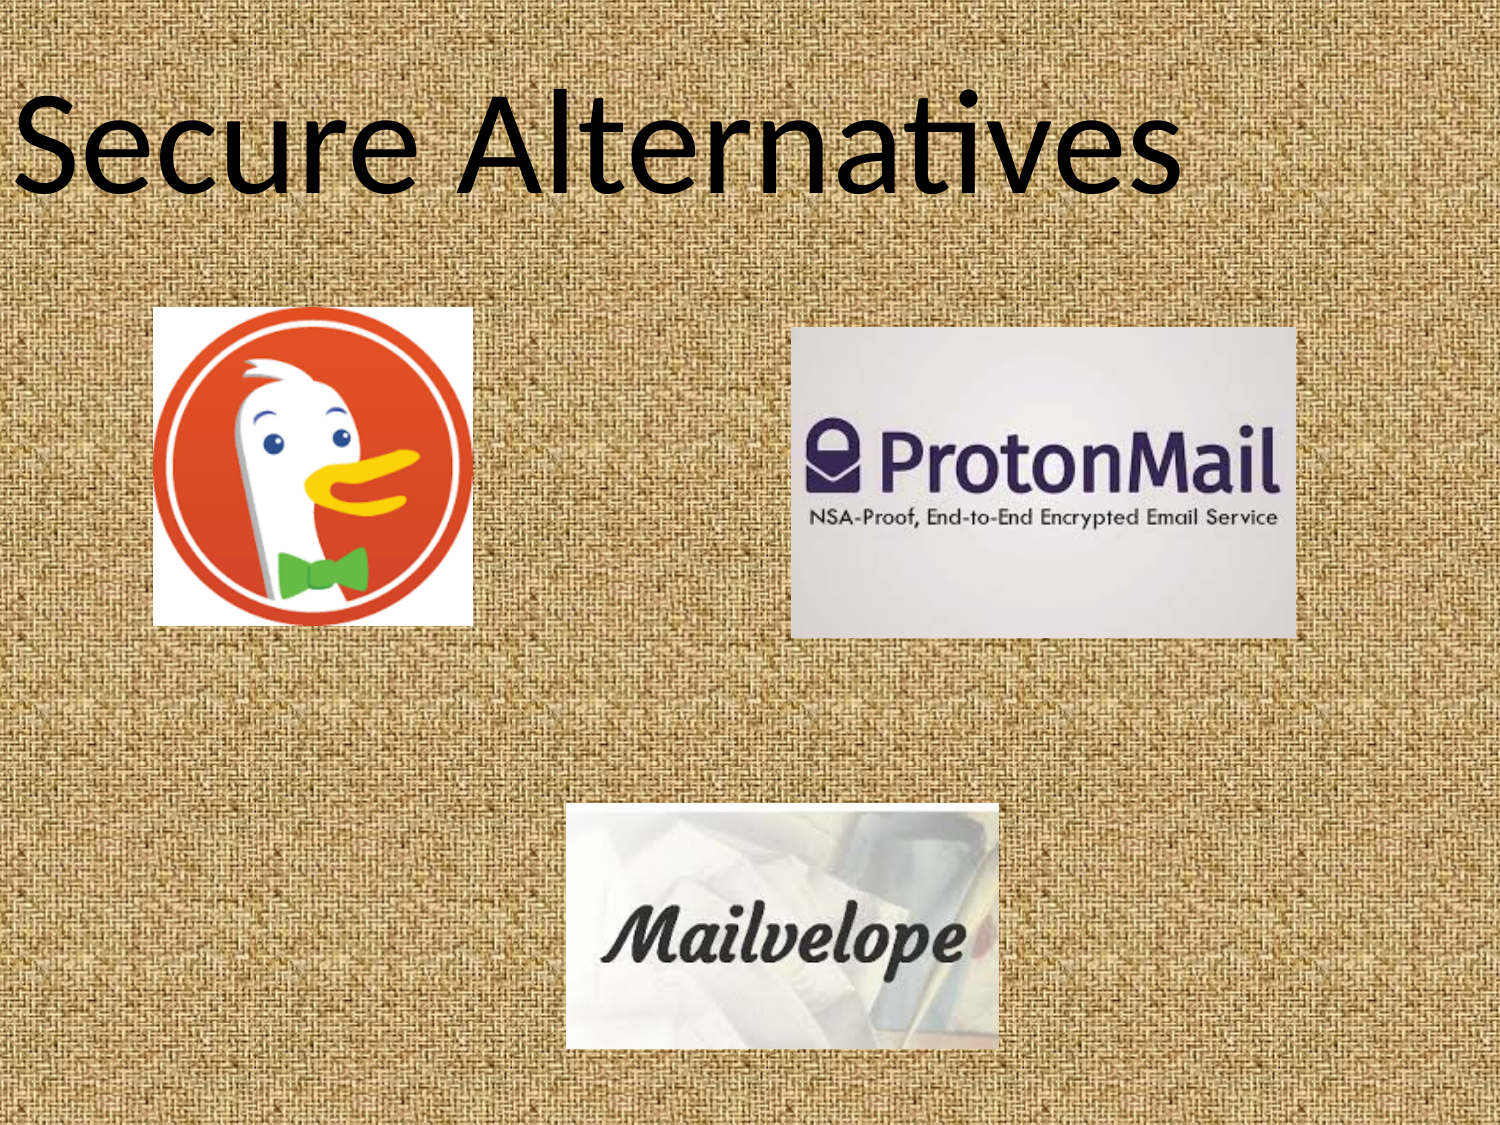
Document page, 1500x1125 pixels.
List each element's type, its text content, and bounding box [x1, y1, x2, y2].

title Secure Alternatives [11, 0, 1477, 331]
picture [0, 0, 1500, 1125]
